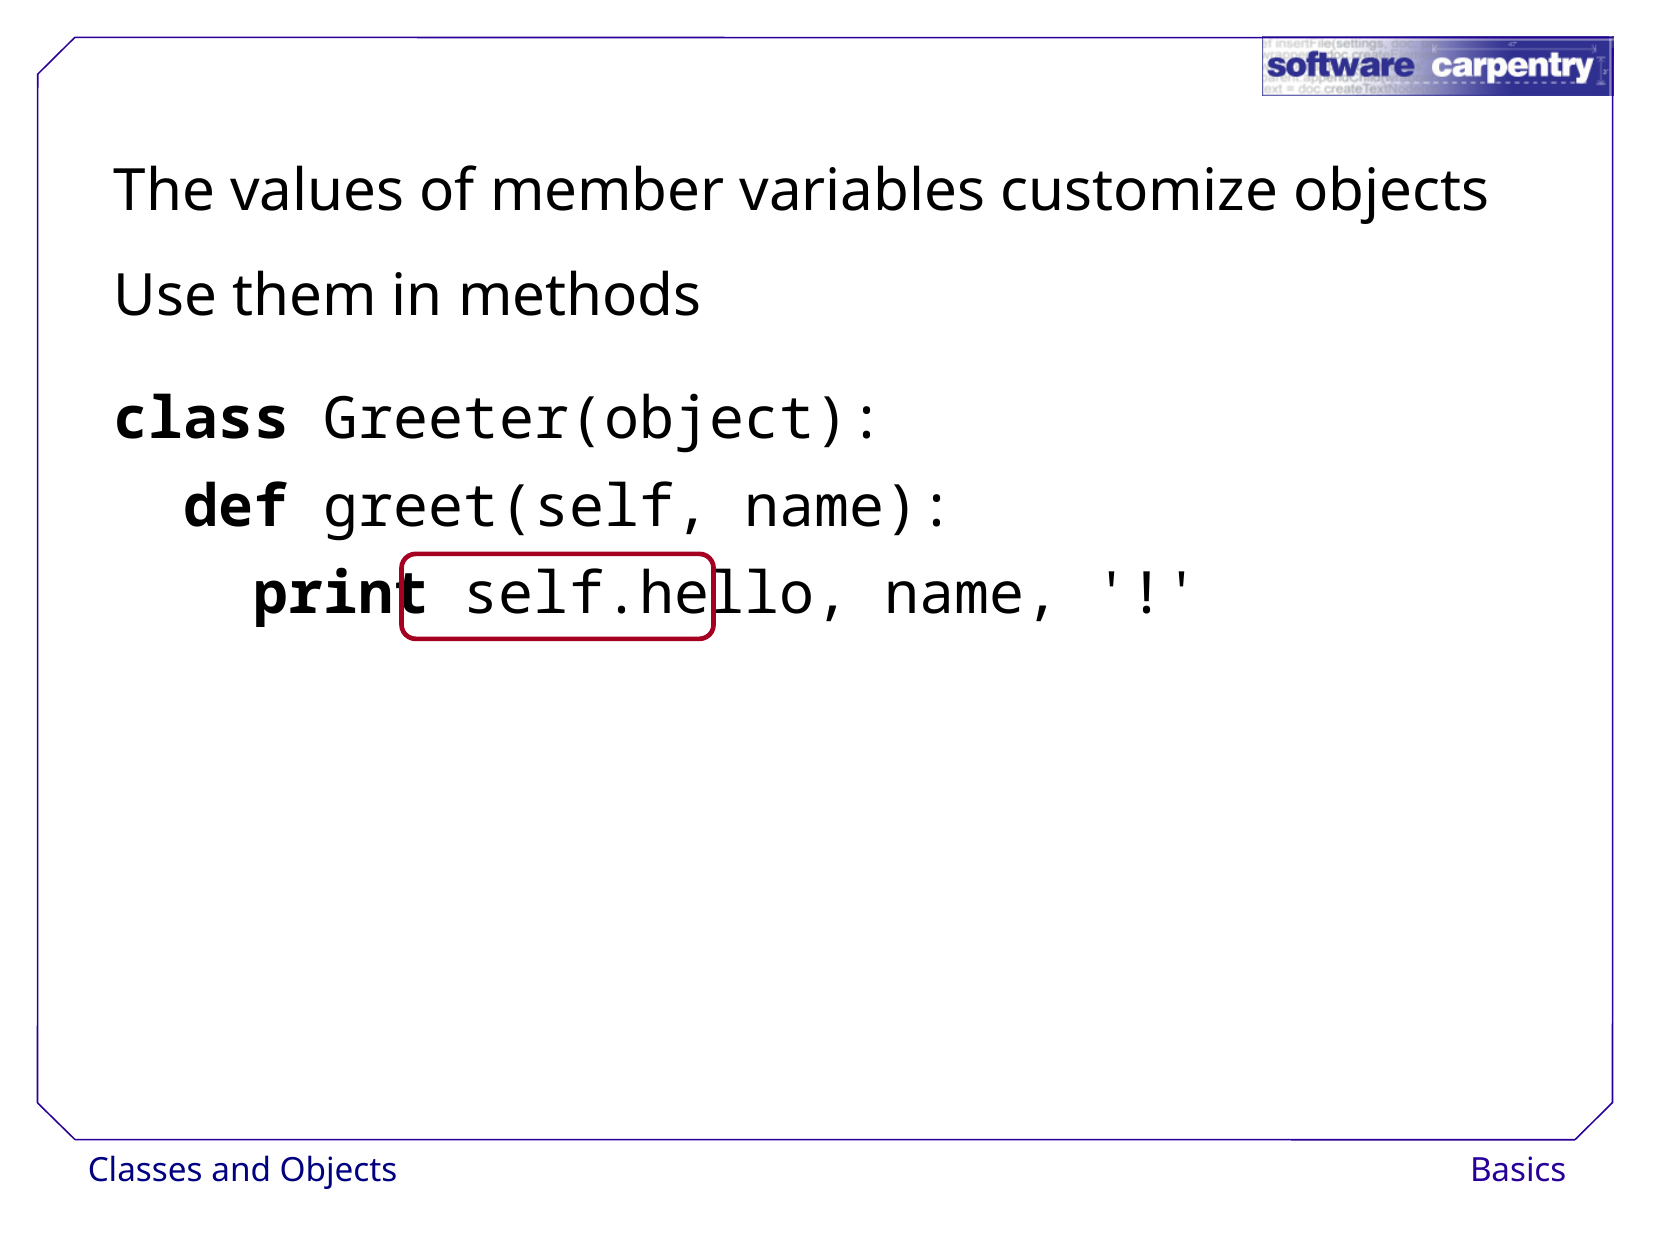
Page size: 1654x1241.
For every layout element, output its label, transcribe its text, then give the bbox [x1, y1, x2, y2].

text_box The values of member variables customize objects Use them in methods [99, 109, 1517, 335]
text_box class Greeter(object): def greet(self, name): print self.hello, name, '!' [404, 557, 711, 634]
text_box class Greeter(object): def greet(self, name): print self.hello, name, '!' [99, 355, 1517, 634]
picture [1262, 36, 1614, 96]
